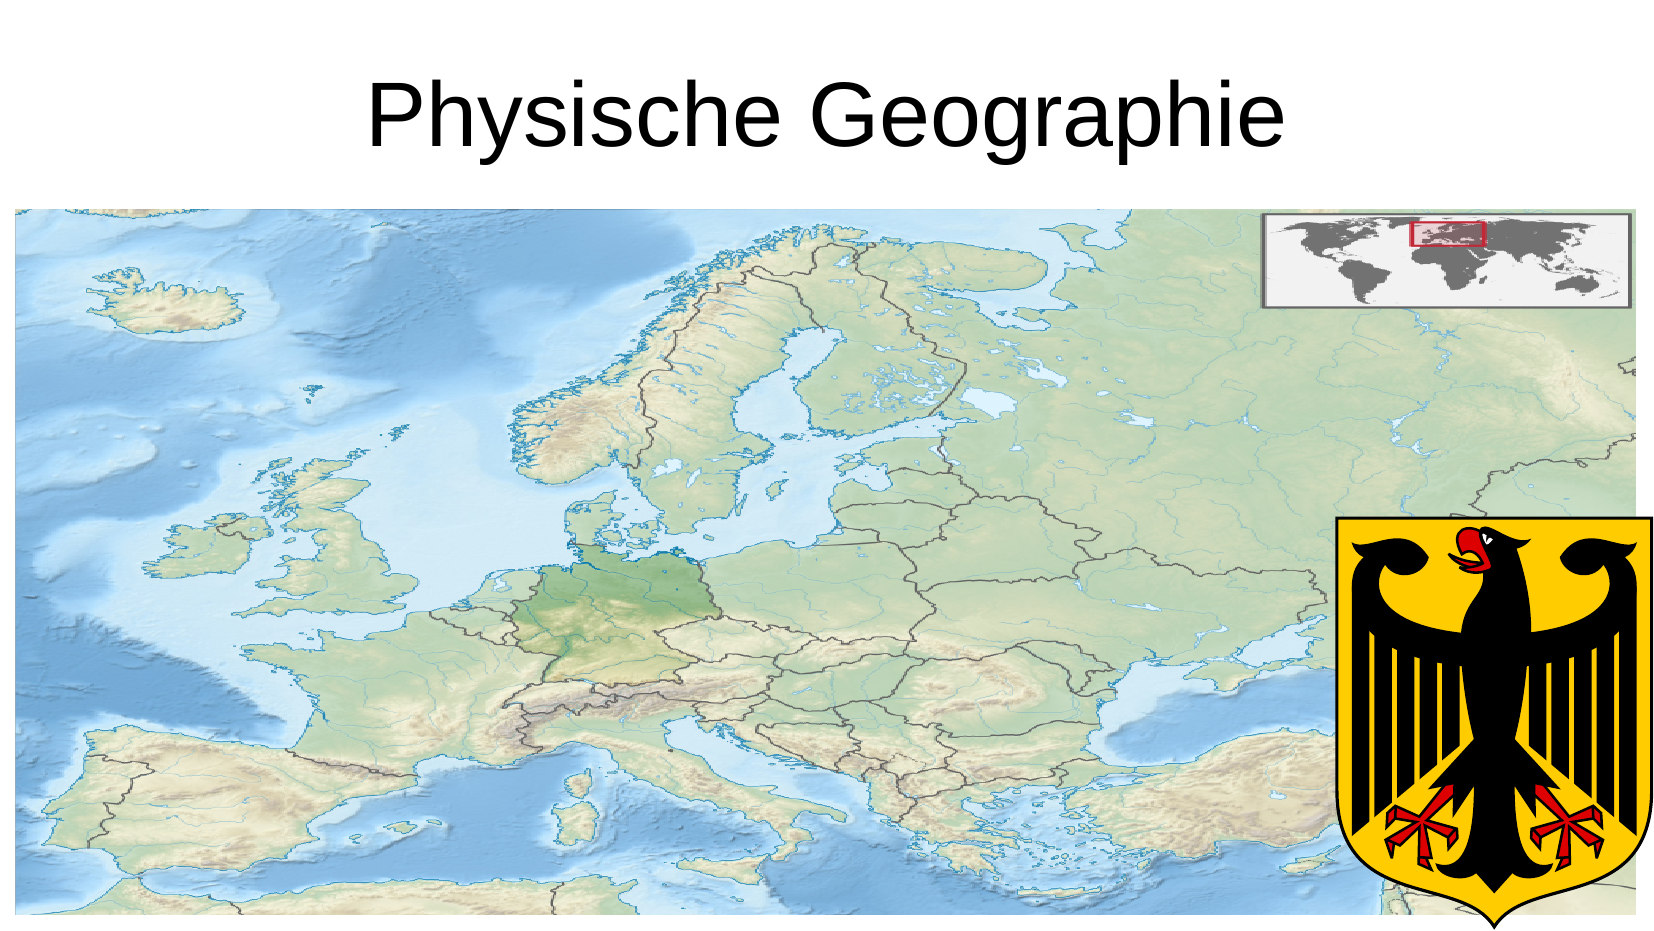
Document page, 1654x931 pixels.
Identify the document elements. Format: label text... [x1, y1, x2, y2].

picture [15, 209, 1654, 931]
title Physische Geographie [82, 37, 1571, 193]
